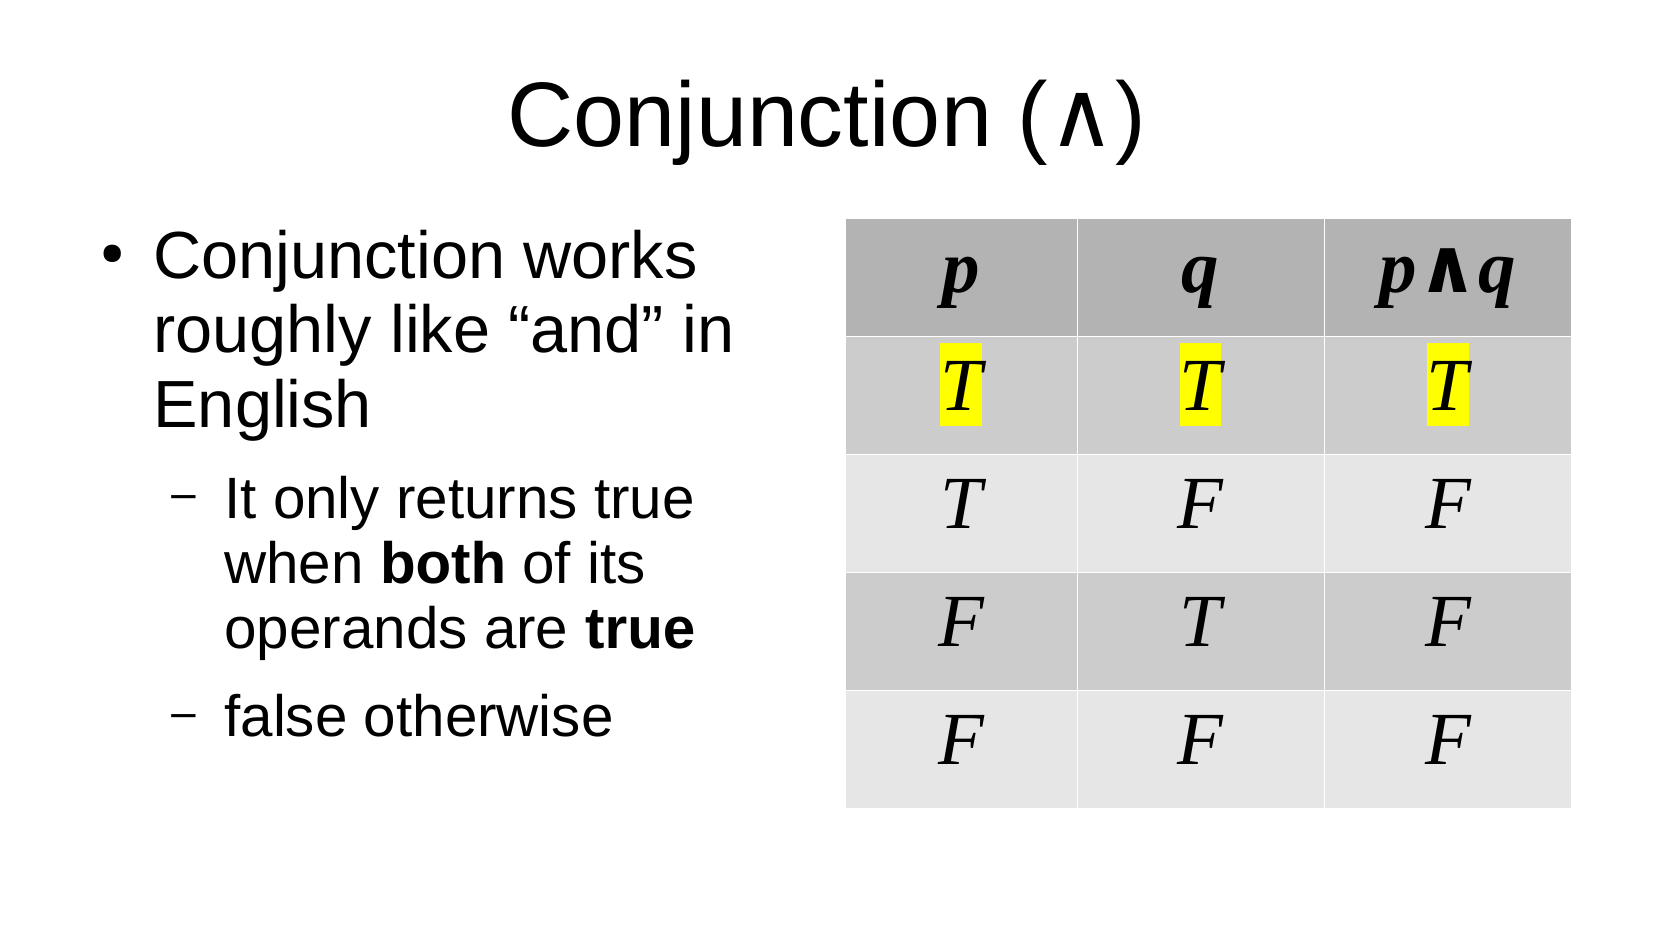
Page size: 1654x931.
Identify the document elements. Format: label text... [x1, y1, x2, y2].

table_header p [846, 219, 1077, 336]
table_cell T [846, 337, 1077, 454]
table_header q [1078, 219, 1324, 336]
table_cell T [1078, 337, 1324, 454]
table_cell T [1078, 573, 1324, 690]
list Conjunction works roughly like “and” in English It only returns true when both of its operands are true false otherwise [82, 217, 809, 758]
table_cell F [1078, 455, 1324, 572]
table_header p∧q [1325, 219, 1571, 336]
table_cell F [846, 573, 1077, 690]
table_cell T [846, 455, 1077, 572]
table_cell F [1078, 691, 1324, 808]
table_cell F [1325, 573, 1571, 690]
title Conjunction (∧) [82, 37, 1571, 193]
table_cell F [1325, 455, 1571, 572]
table_cell F [1325, 691, 1571, 808]
table_cell F [846, 691, 1077, 808]
table_cell T [1325, 337, 1571, 454]
